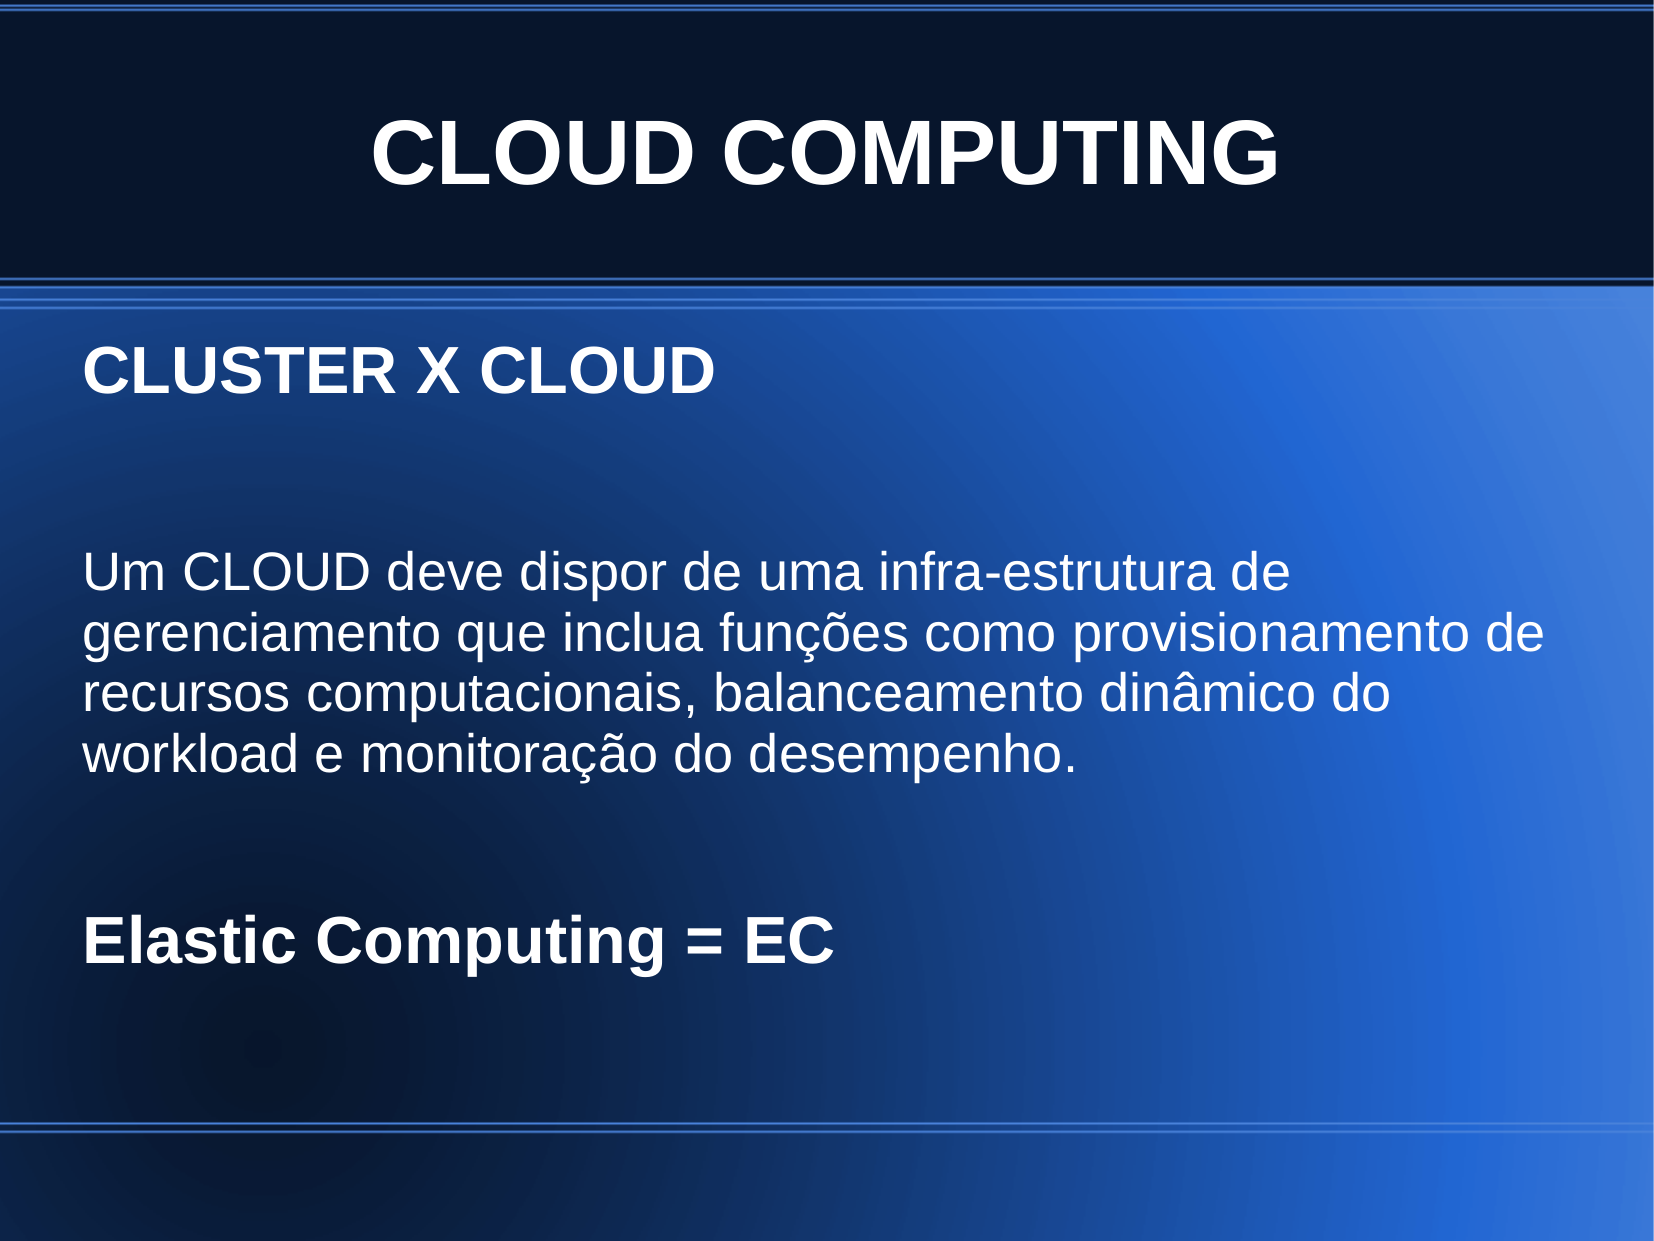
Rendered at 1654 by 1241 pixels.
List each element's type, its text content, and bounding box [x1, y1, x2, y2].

title CLOUD COMPUTING [82, 49, 1571, 257]
picture [0, 0, 1654, 1241]
list CLUSTER X CLOUD Um CLOUD deve dispor de uma infra-estrutura de gerenciamento que inclua funções como provisionamento de recursos computacionais, balanceamento dinâmico do workload e monitoração do desempenho. Elastic Computing = EC [82, 333, 1565, 1152]
